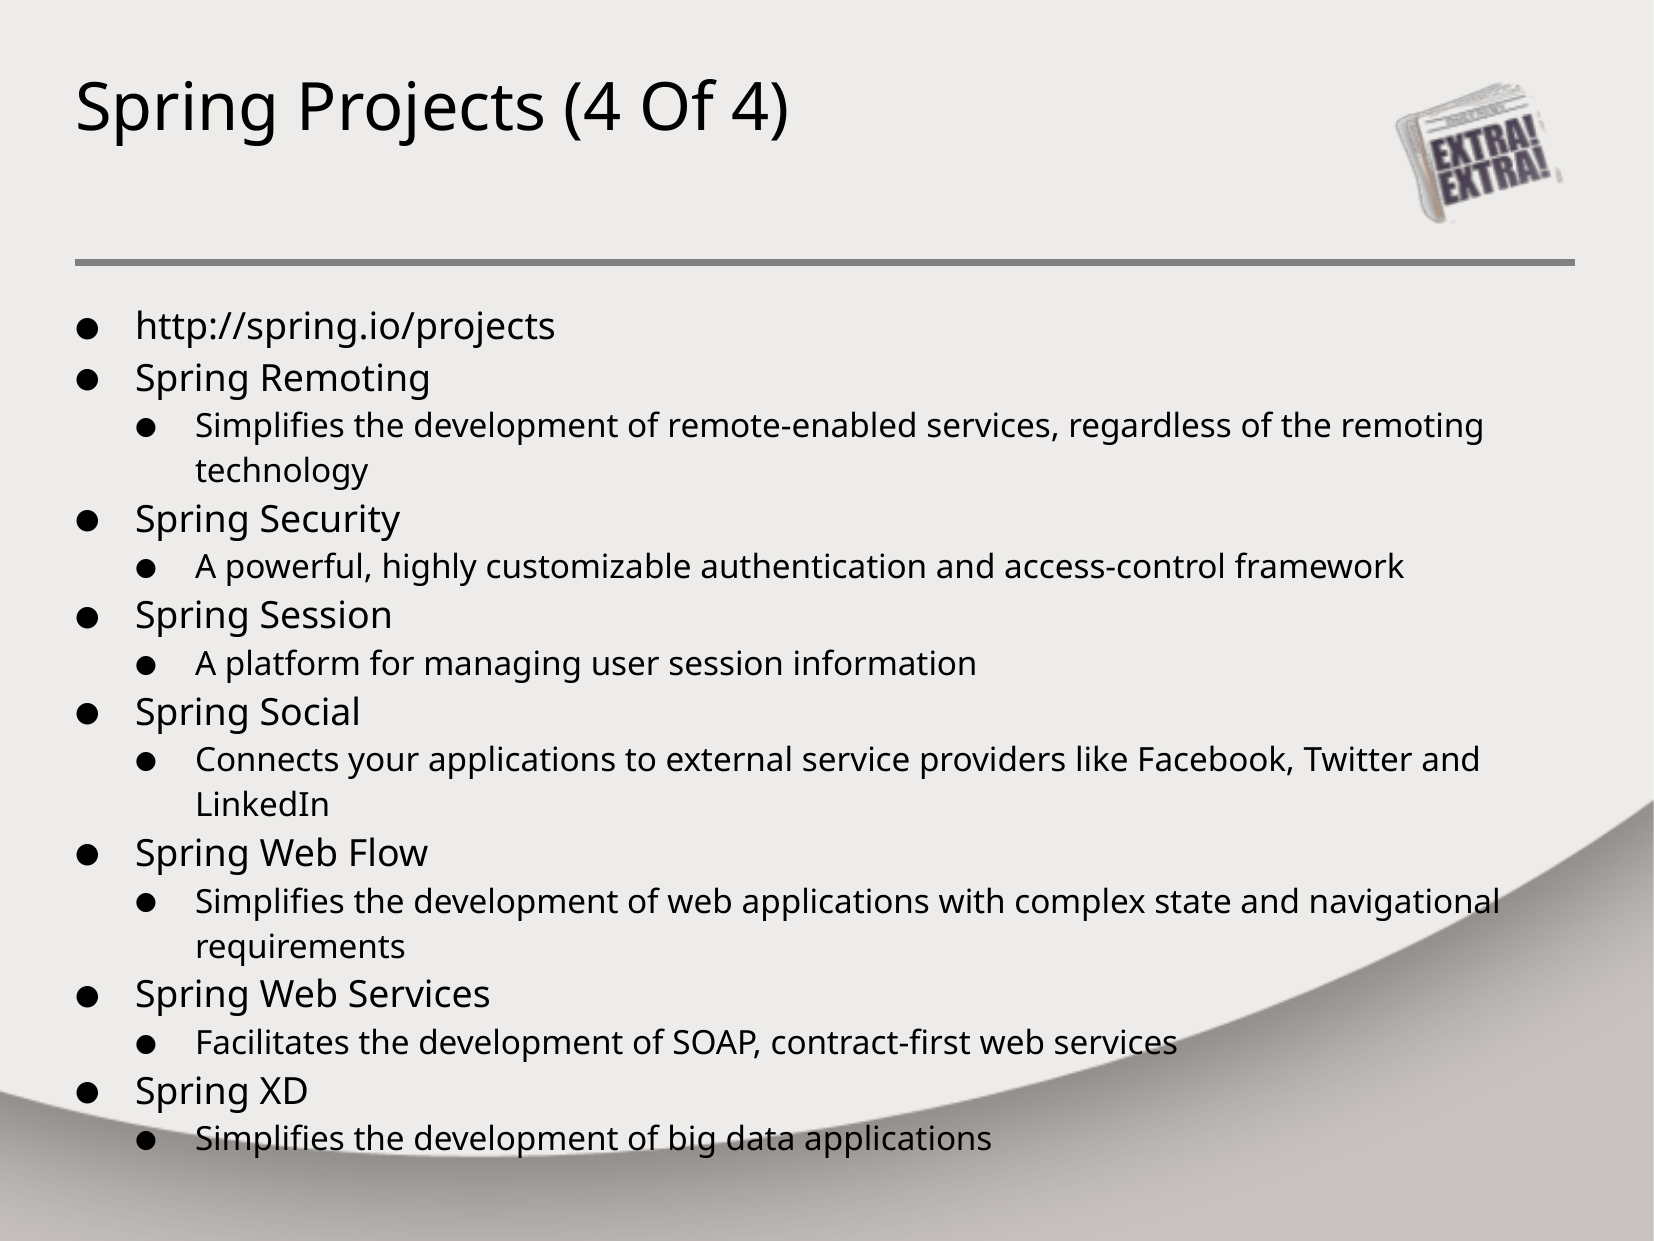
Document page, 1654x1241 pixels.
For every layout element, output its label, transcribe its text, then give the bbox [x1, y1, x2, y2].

picture [0, 0, 1654, 1241]
title Spring Projects (4 Of 4) [75, 75, 1387, 226]
list http://spring.io/projects Spring Remoting Simplifies the development of remote-enabled services, regardless of the remoting technology Spring Security A powerful, highly customizable authentication and access-control framework Spring Session A platform for managing user session information Spring Social Connects your applications to external service providers like Facebook, Twitter and LinkedIn Spring Web Flow Simplifies the development of web applications with complex state and navigational requirements Spring Web Services Facilitates the development of SOAP, contract-first web services Spring XD Simplifies the development of big data applications [75, 300, 1576, 1163]
